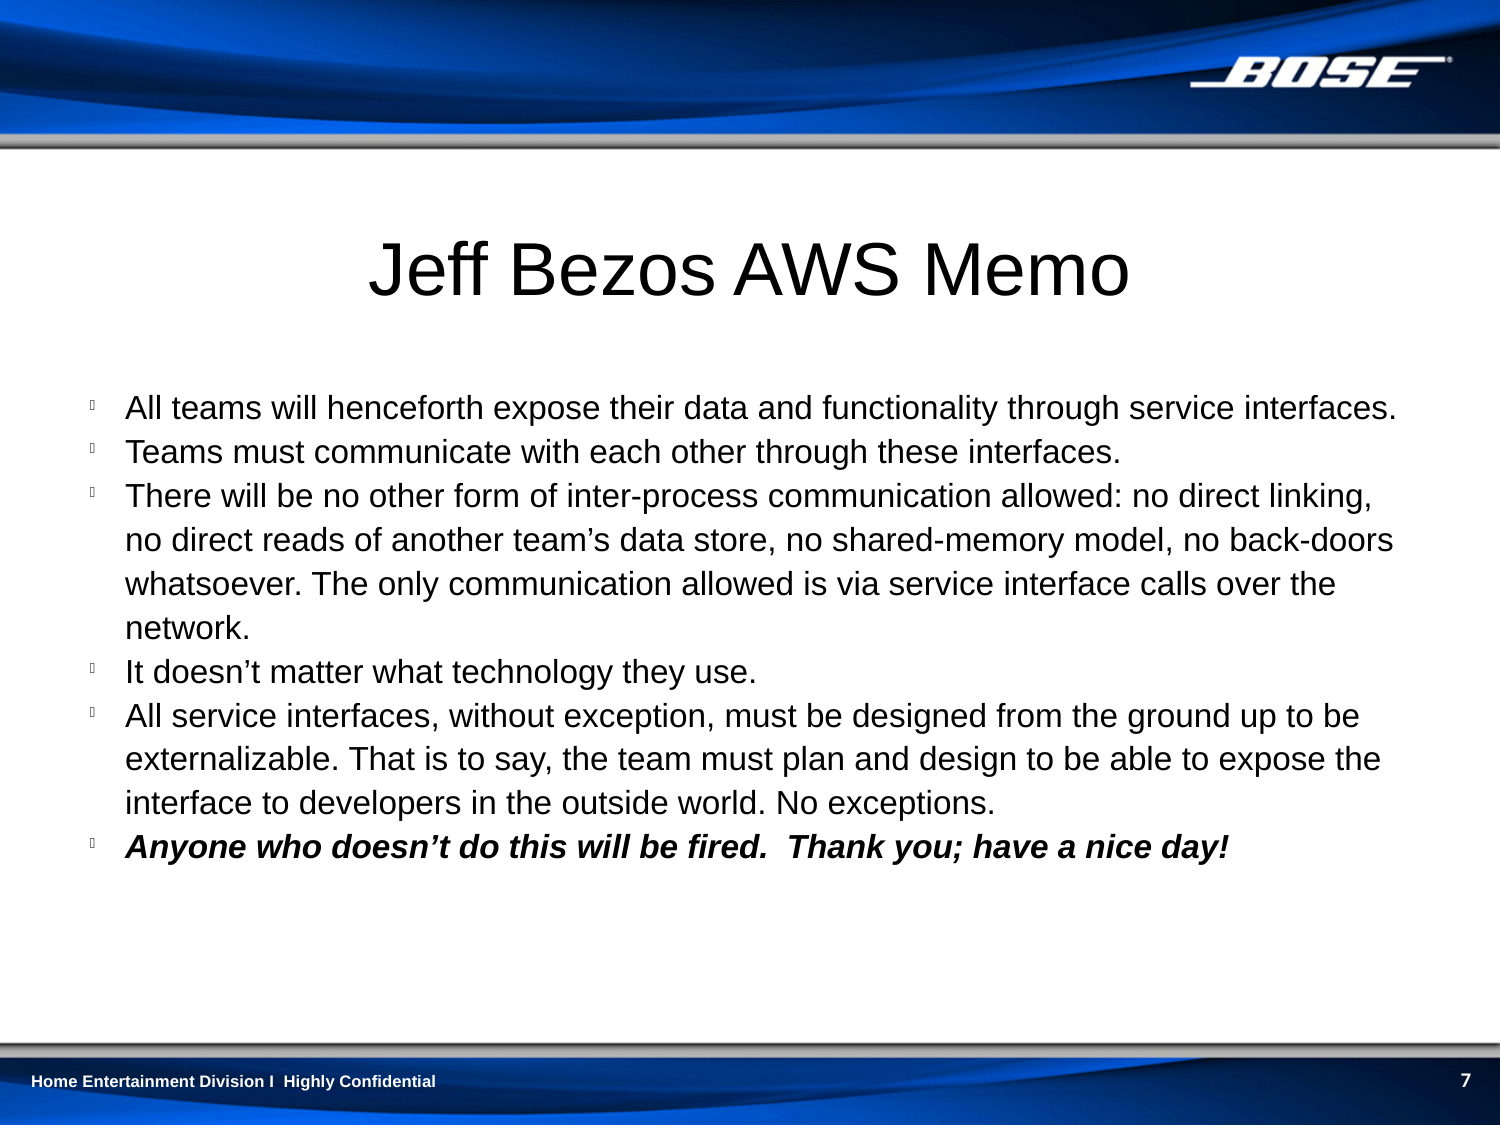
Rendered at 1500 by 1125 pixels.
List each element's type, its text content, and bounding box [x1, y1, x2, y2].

text_box All teams will henceforth expose their data and functionality through service interfaces. Teams must communicate with each other through these interfaces. There will be no other form of inter-process communication allowed: no direct linking, no direct reads of another team’s data store, no shared-memory model, no back-doors whatsoever. The only communication allowed is via service interface calls over the network. It doesn’t matter what technology they use. All service interfaces, without exception, must be designed from the ground up to be externalizable. That is to say, the team must plan and design to be able to expose the interface to developers in the outside world. No exceptions. Anyone who doesn’t do this will be fired. Thank you; have a nice day! [74, 375, 1425, 1003]
text_box Jeff Bezos AWS Memo [74, 185, 1425, 345]
picture [0, 0, 1500, 1125]
